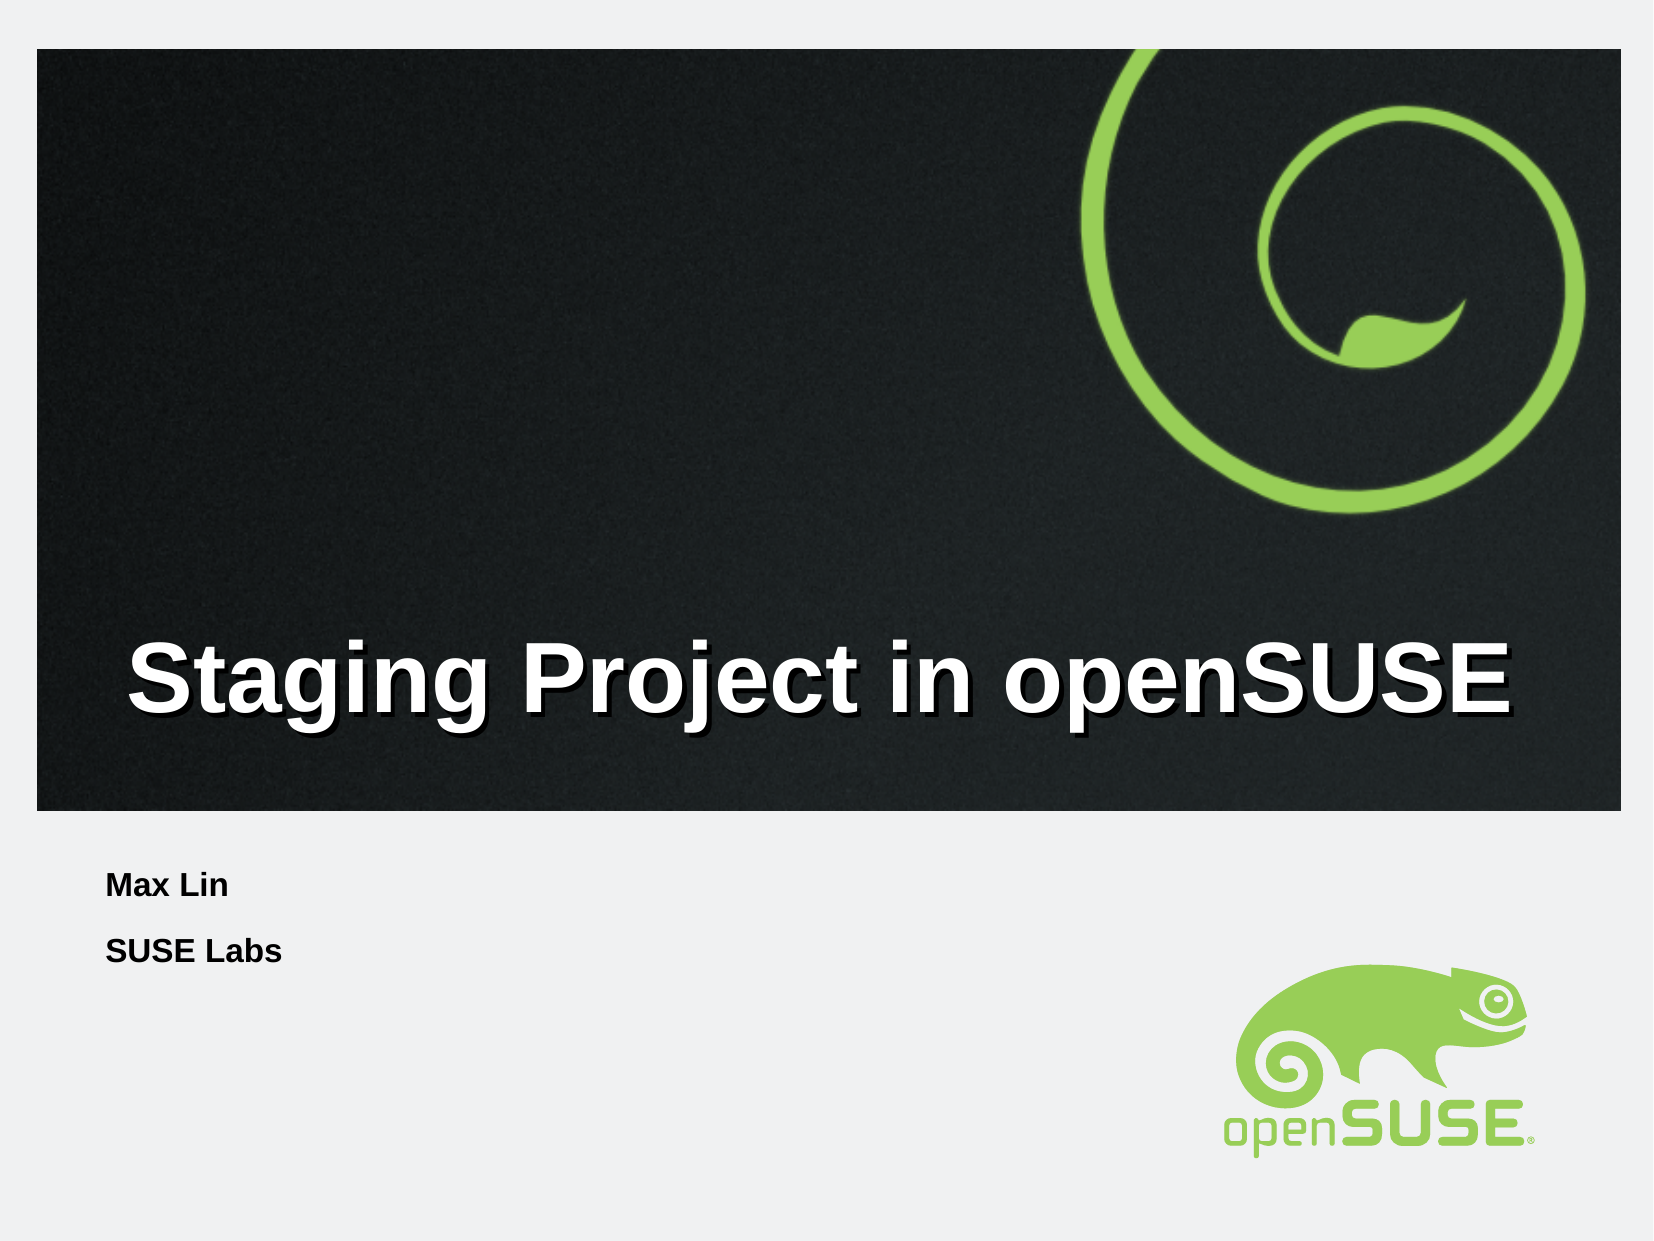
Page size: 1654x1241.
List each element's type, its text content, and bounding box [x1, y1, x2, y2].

title Staging Project in openSUSE [126, 428, 1573, 734]
picture [0, 0, 1654, 1241]
list Max Lin SUSE Labs [105, 866, 838, 1241]
